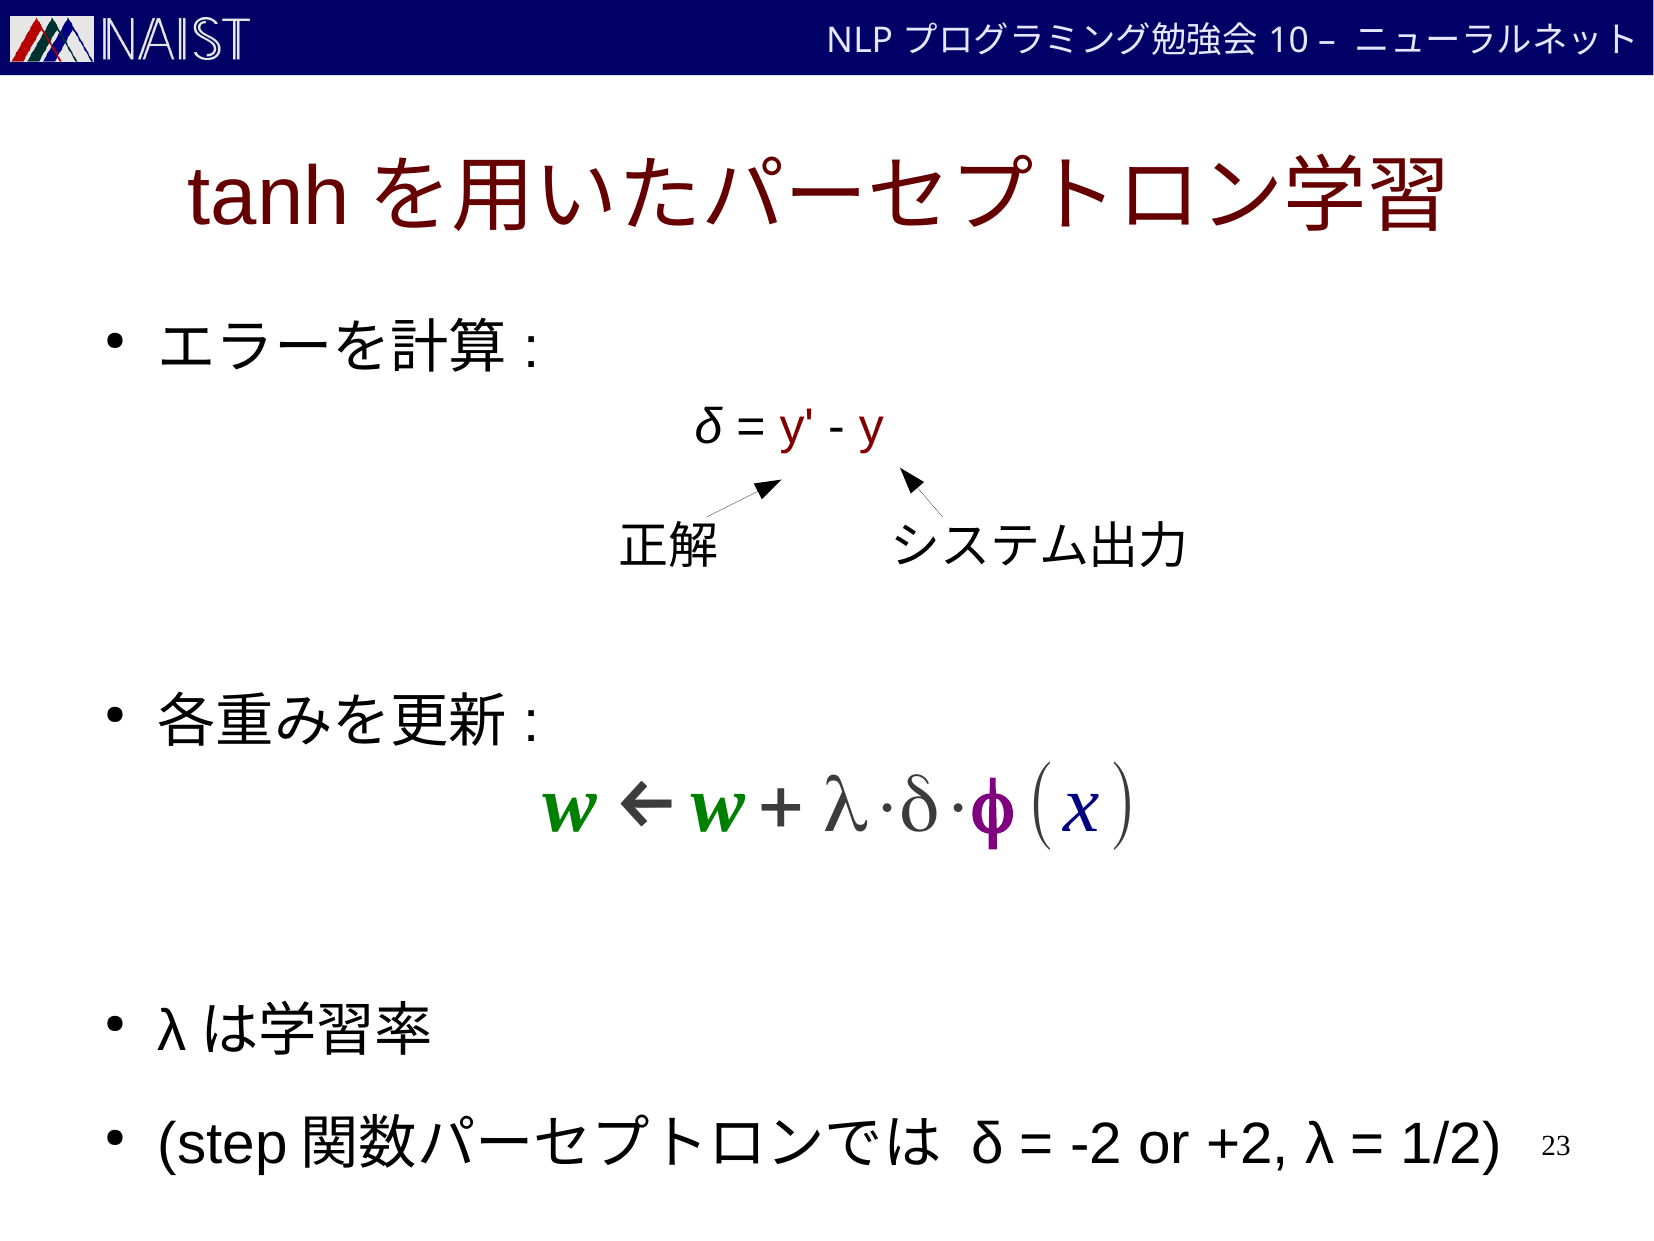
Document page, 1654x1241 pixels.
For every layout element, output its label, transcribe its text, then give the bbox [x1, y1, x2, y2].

picture [10, 16, 94, 62]
text_box 正解 [604, 509, 734, 583]
chart [517, 755, 1156, 854]
list エラーを計算: 各重みを更新: λは学習率 (step関数パーセプトロンでは δ = -2 or +2, λ = 1/2) [86, 300, 1576, 1104]
text_box システム出力 [875, 509, 1206, 583]
title tanhを用いたパーセプトロン学習 [75, 92, 1564, 285]
text_box δ = y' - y [679, 391, 899, 462]
picture [102, 17, 251, 60]
